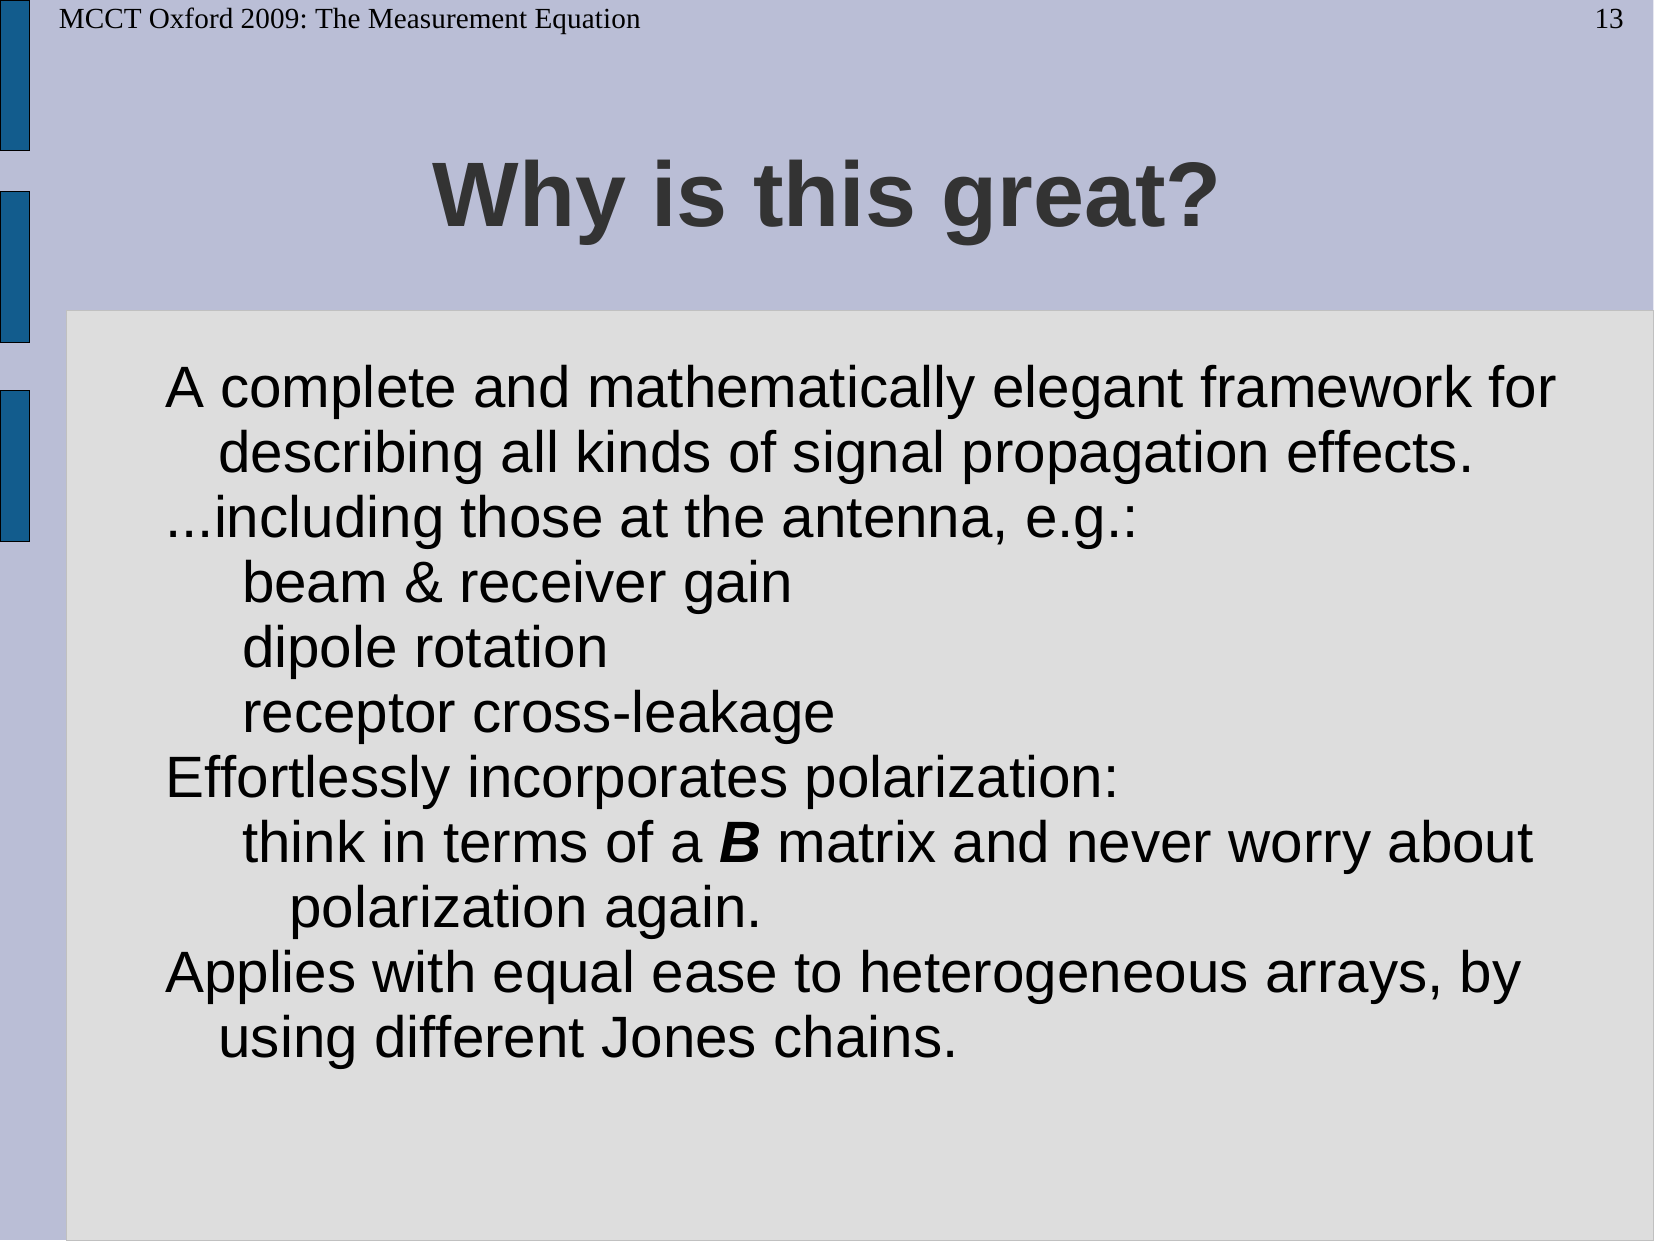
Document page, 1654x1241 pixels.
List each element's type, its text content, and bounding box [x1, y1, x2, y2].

title Why is this great? [121, 91, 1534, 299]
list A complete and mathematically elegant framework for describing all kinds of signal propagation effects. ...including those at the antenna, e.g.: beam & receiver gain dipole rotation receptor cross-leakage Effortlessly incorporates polarization: think in terms of a B matrix and never worry about polarization again. Applies with equal ease to heterogeneous arrays, by using different Jones chains. [147, 354, 1560, 1168]
